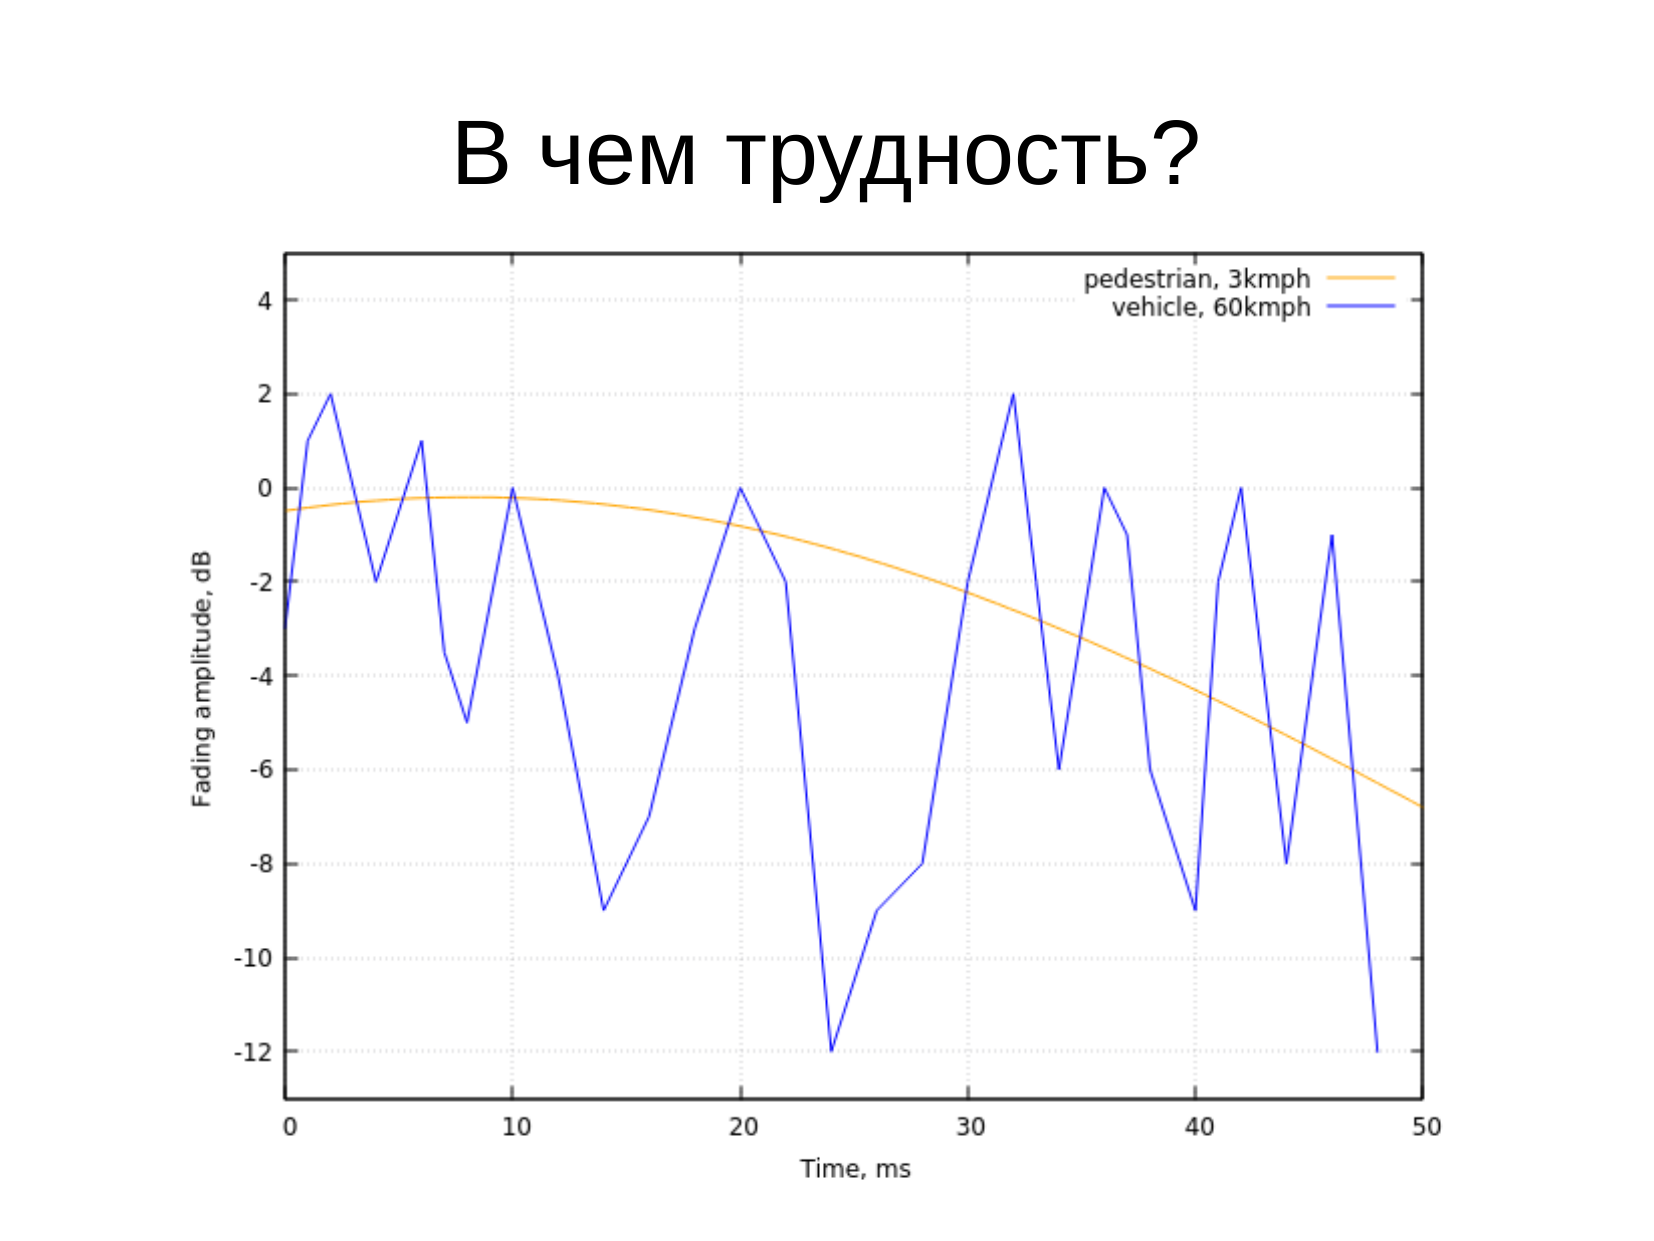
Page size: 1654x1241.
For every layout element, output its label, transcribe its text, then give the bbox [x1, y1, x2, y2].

picture [179, 224, 1465, 1188]
title В чем трудность? [82, 49, 1571, 257]
